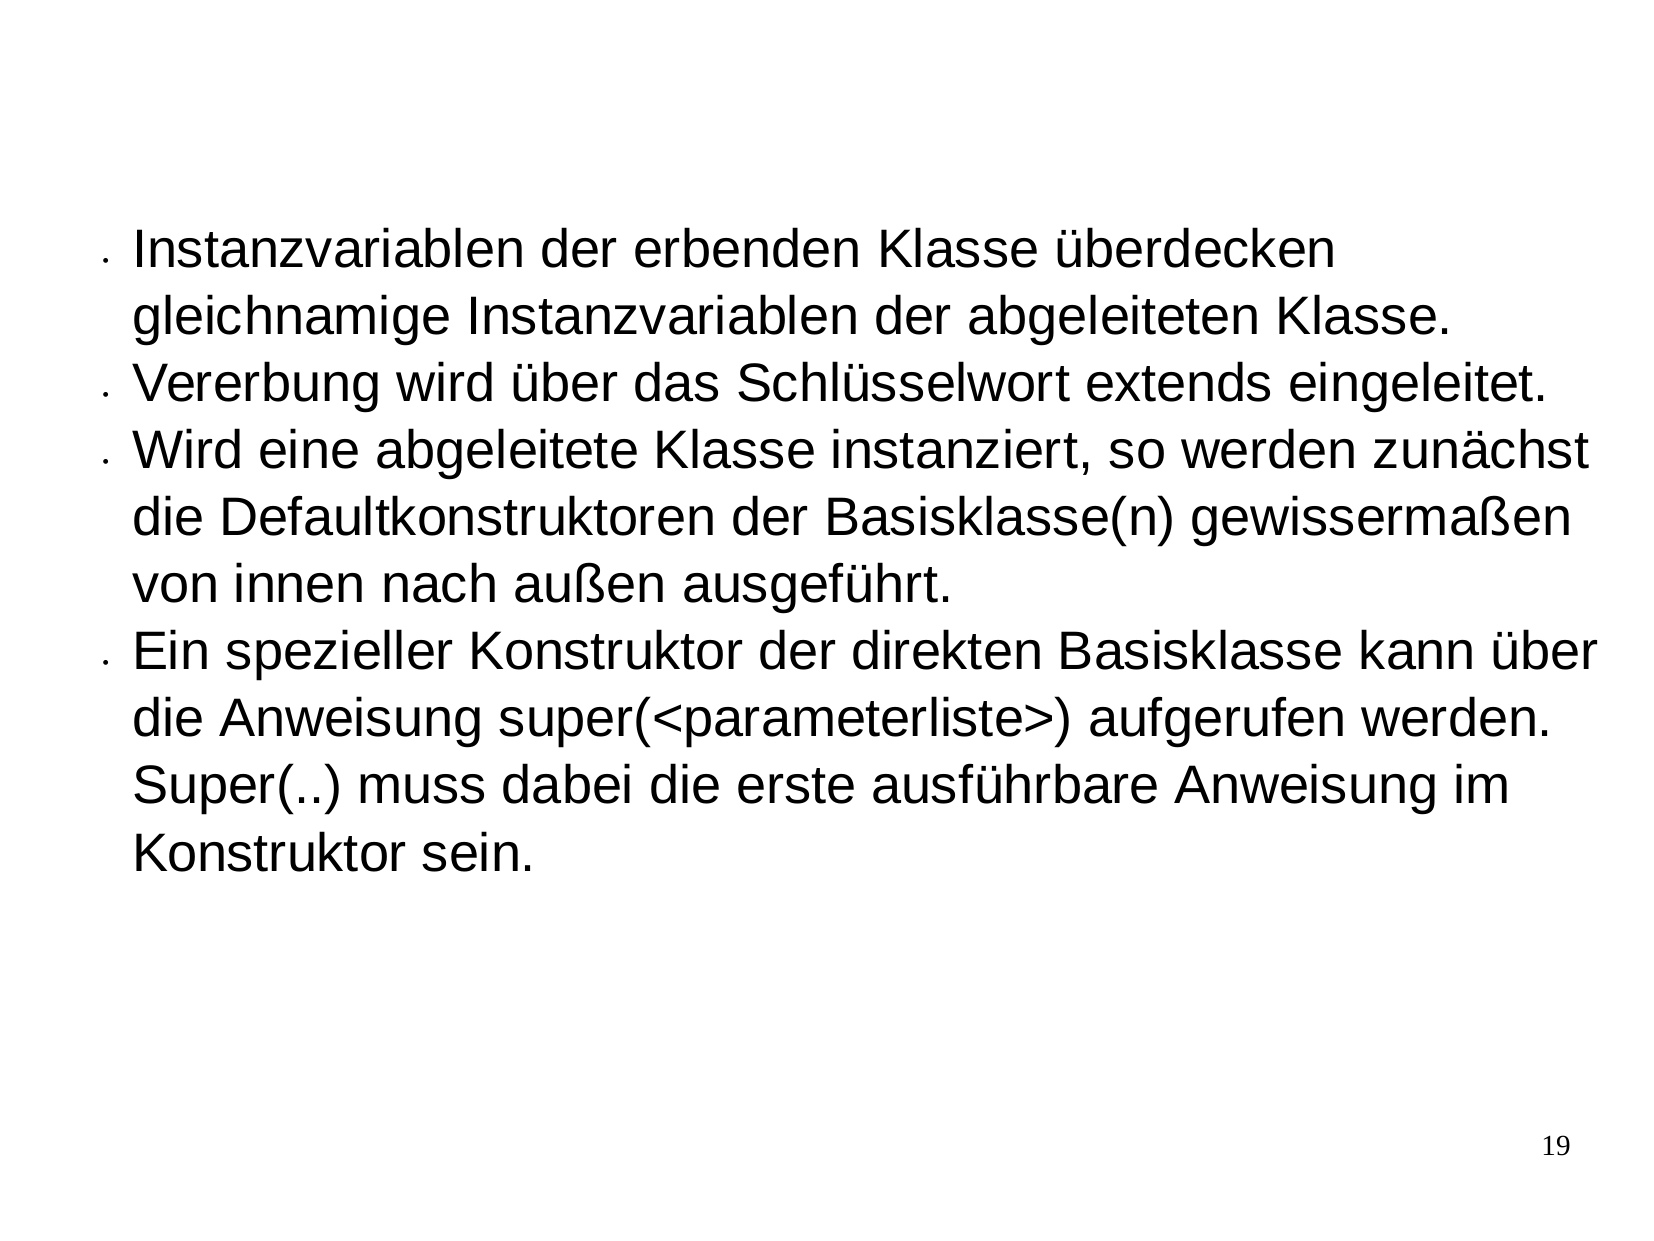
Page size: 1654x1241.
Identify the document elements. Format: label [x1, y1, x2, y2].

chart [101, 149, 1602, 1169]
